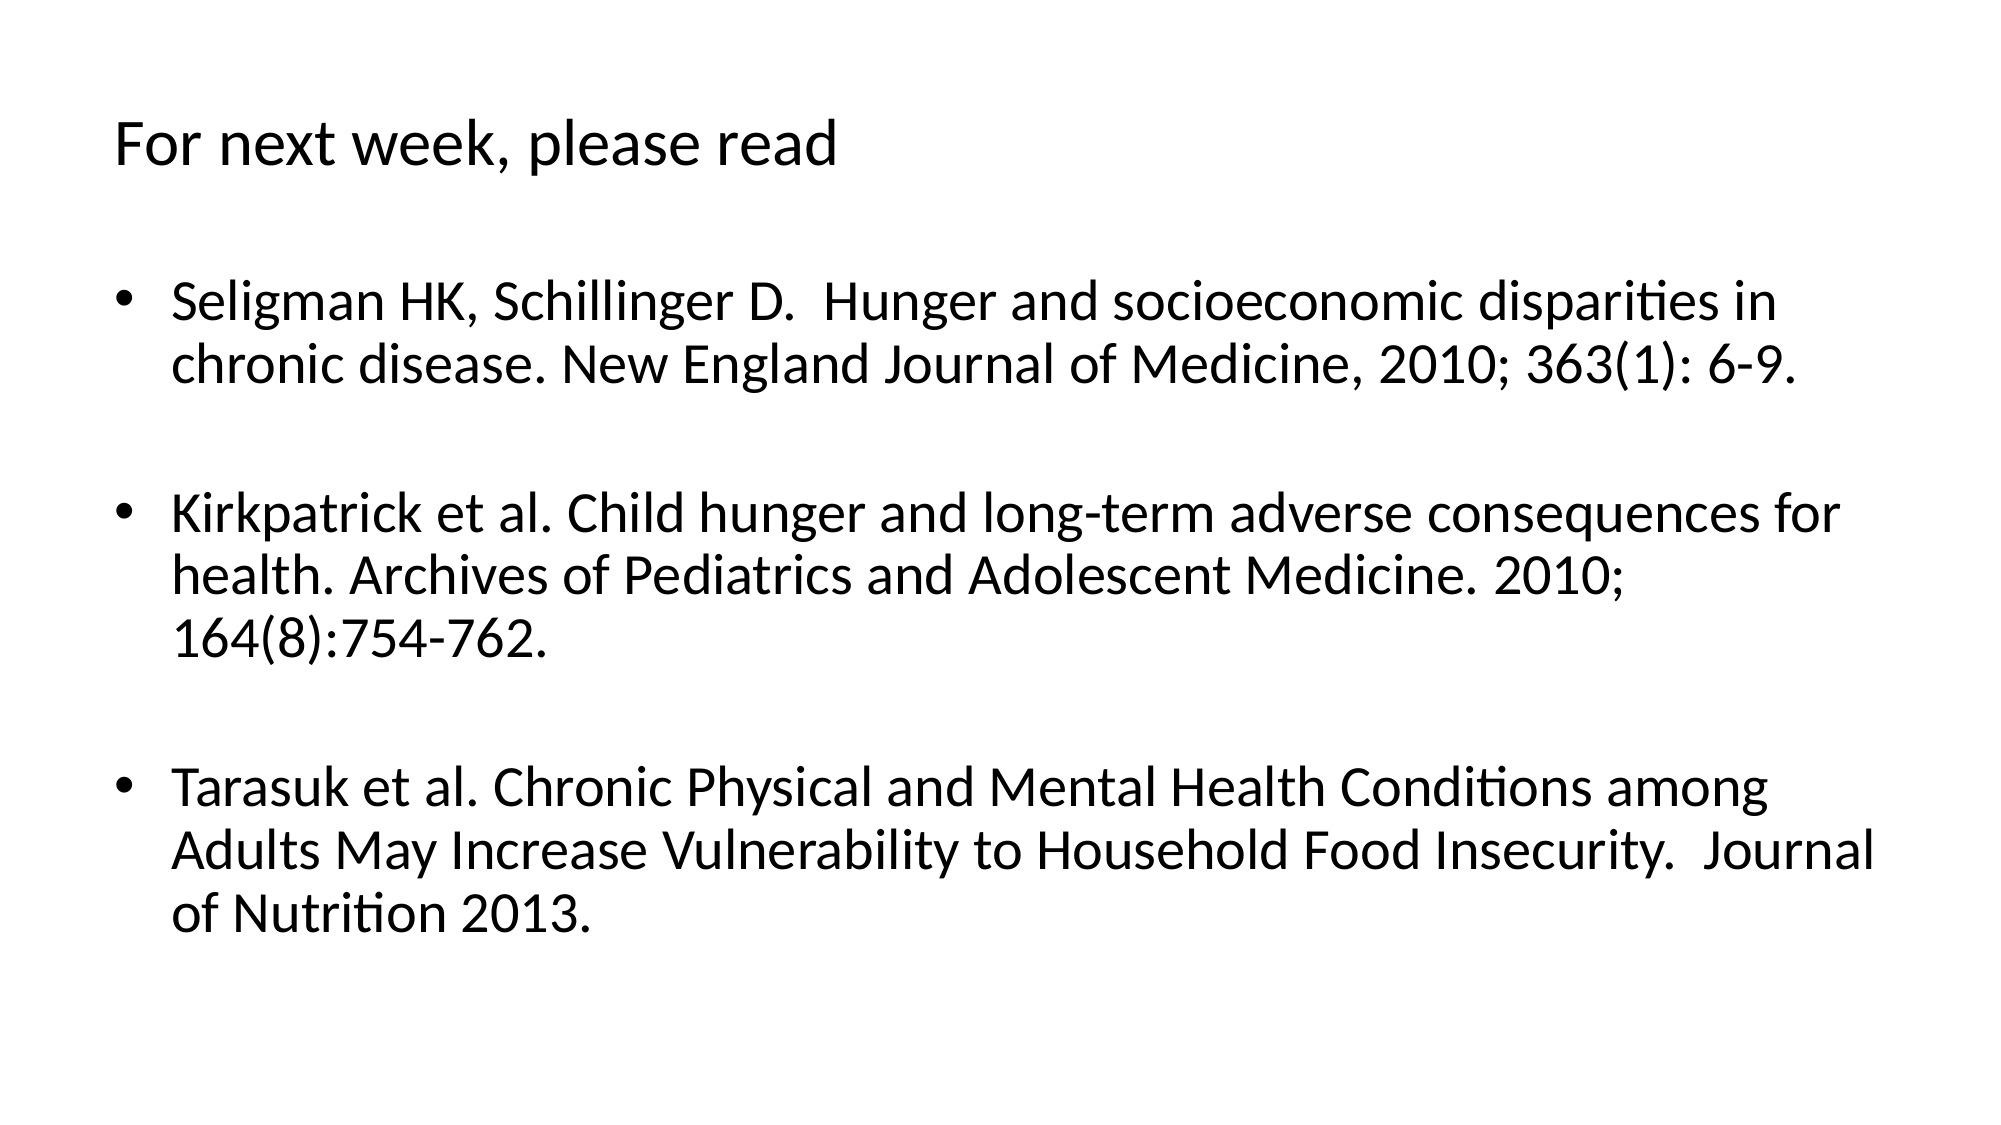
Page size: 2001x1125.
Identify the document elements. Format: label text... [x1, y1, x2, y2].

list Seligman HK, Schillinger D. Hunger and socioeconomic disparities in chronic disease. New England Journal of Medicine, 2010; 363(1): 6-9. Kirkpatrick et al. Child hunger and long-term adverse consequences for health. Archives of Pediatrics and Adolescent Medicine. 2010; 164(8):754-762. Tarasuk et al. Chronic Physical and Mental Health Conditions among Adults May Increase Vulnerability to Household Food Insecurity. Journal of Nutrition 2013. [99, 262, 1900, 1005]
title For next week, please read [99, 45, 1900, 233]
